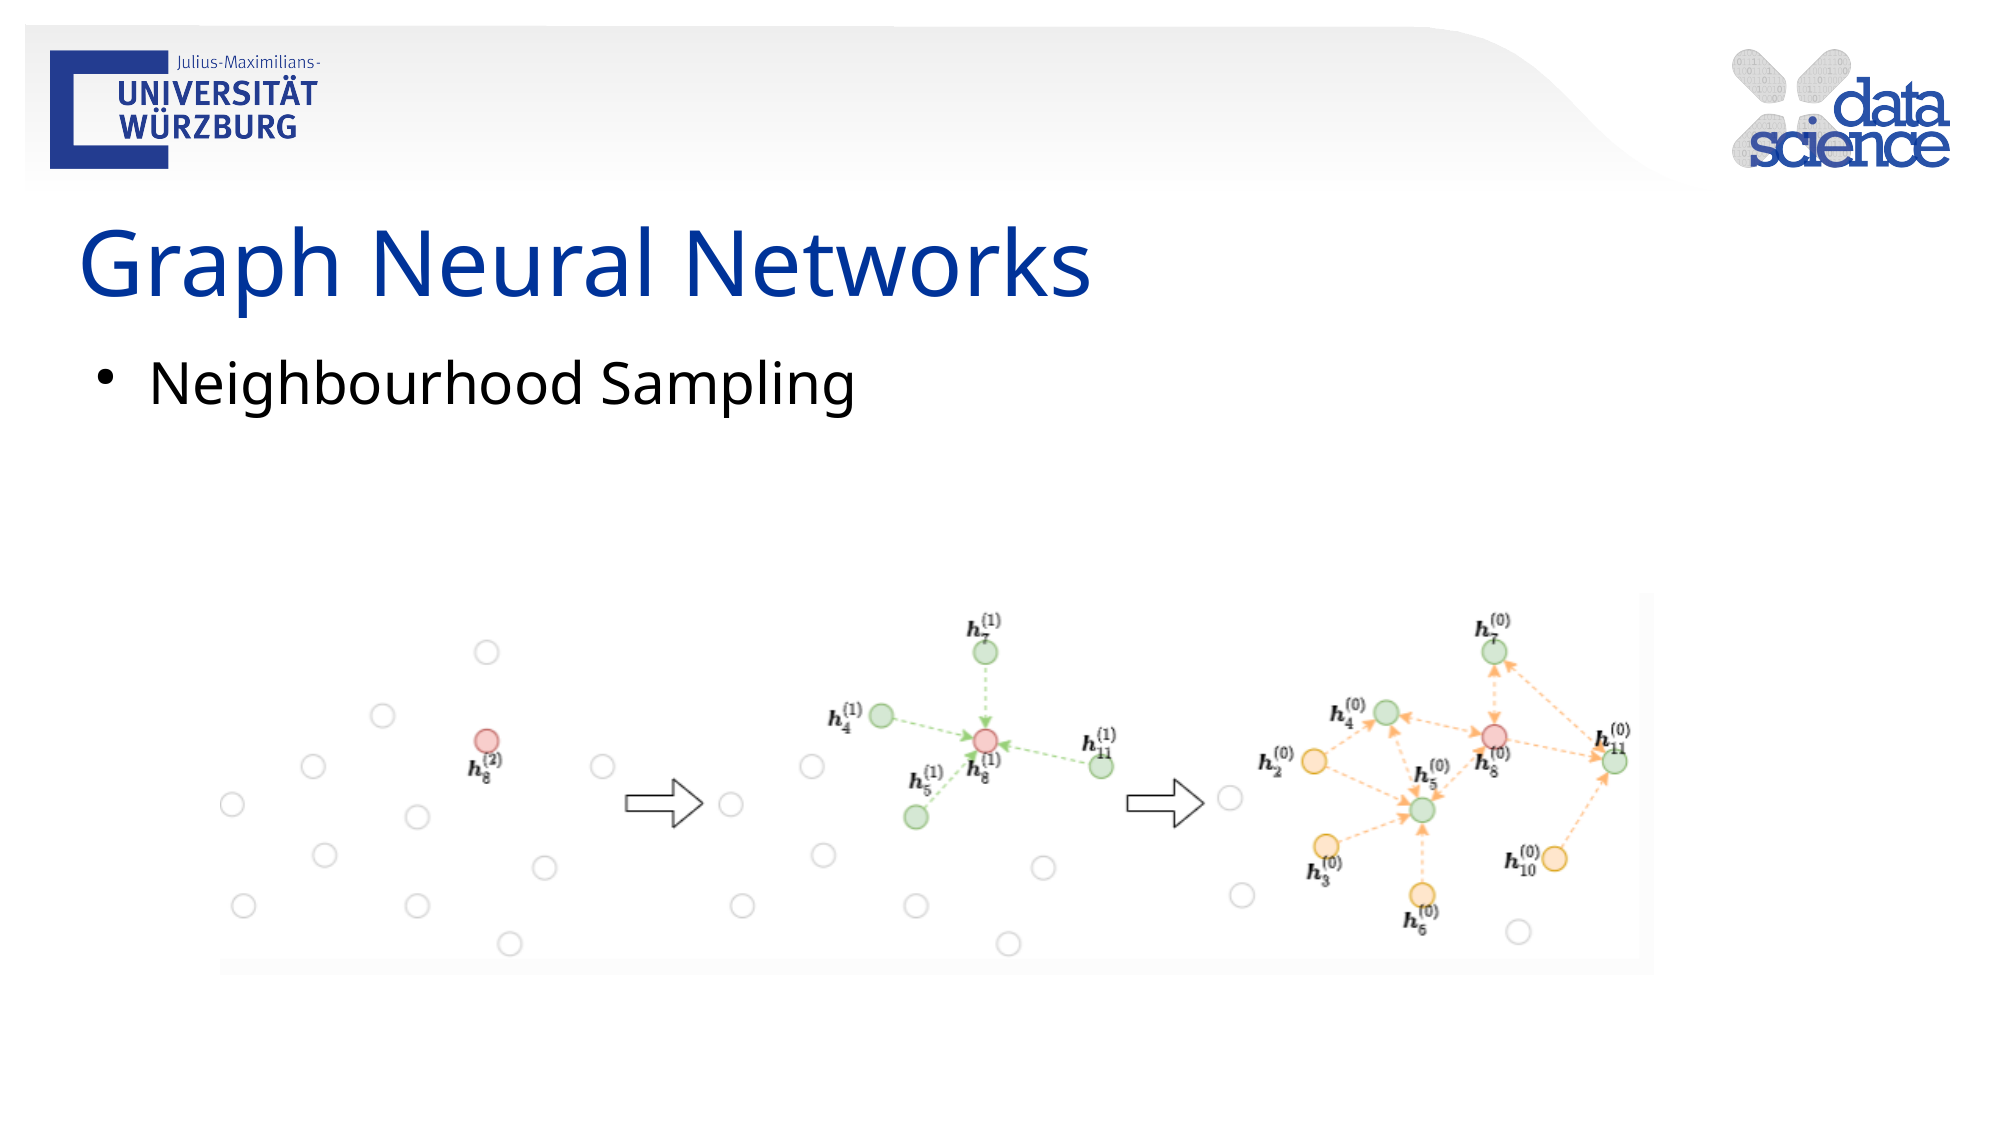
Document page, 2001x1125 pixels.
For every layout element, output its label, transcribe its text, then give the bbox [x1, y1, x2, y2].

list Neighbourhood Sampling [77, 347, 1901, 1014]
picture [50, 50, 321, 169]
picture [1732, 49, 1950, 168]
picture [220, 593, 1654, 975]
title Graph Neural Networks [77, 198, 1901, 324]
